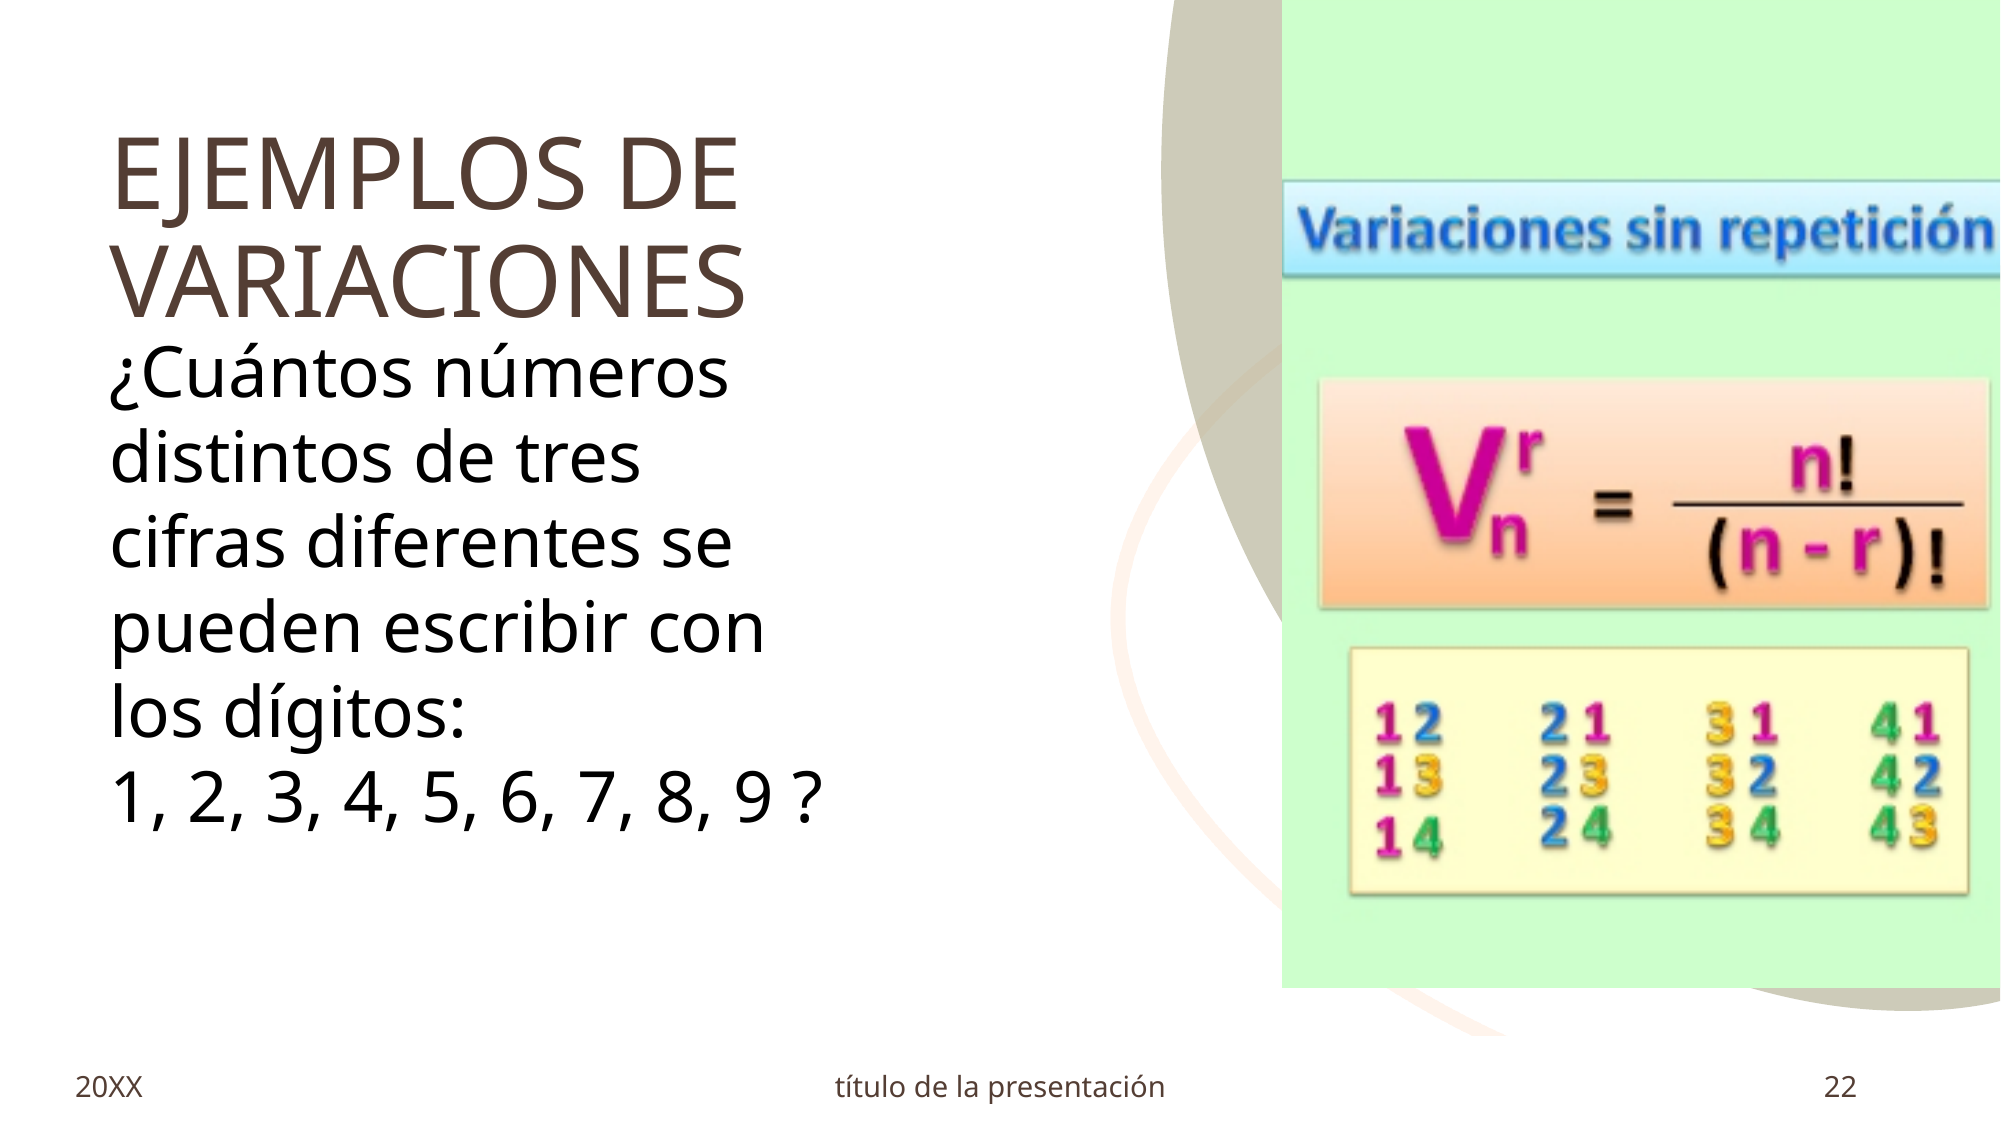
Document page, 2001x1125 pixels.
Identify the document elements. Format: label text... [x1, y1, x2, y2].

slide_number 22 [1808, 1060, 1971, 1112]
title EJEMPLOS DE VARIACIONES [94, 115, 1162, 227]
list ¿Cuántos números distintos de tres cifras diferentes se pueden escribir con los dígitos: 1, 2, 3, 4, 5, 6, 7, 8, 9 ? [94, 319, 845, 988]
picture [1282, 0, 2000, 988]
slide_number 20XX [60, 1060, 222, 1112]
footer título de la presentación [718, 1060, 1283, 1112]
